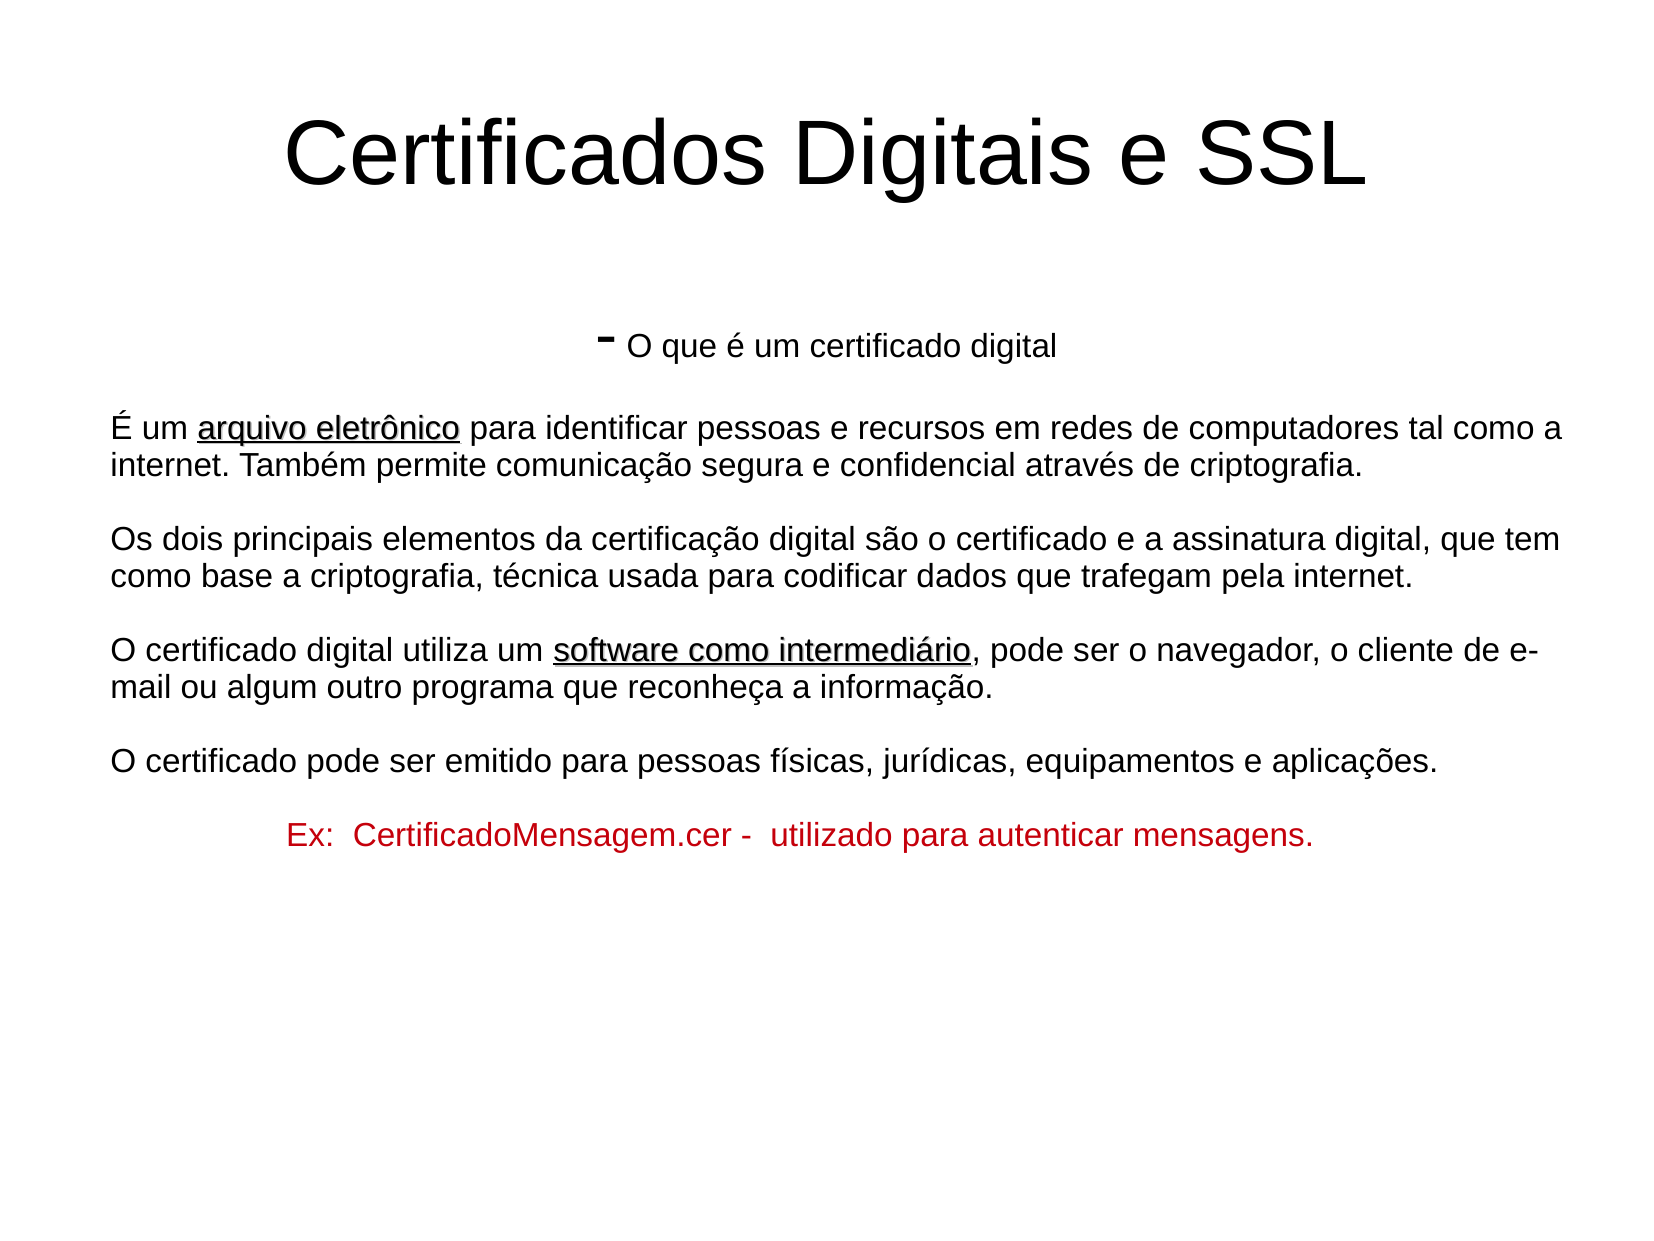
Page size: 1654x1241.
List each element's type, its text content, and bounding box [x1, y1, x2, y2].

title Certificados Digitais e SSL [82, 49, 1571, 257]
subtitle - O que é um certificado digital É um arquivo eletrônico para identificar pessoas e recursos em redes de computadores tal como a internet. Também permite comunicação segura e confidencial através de criptografia. Os dois principais elementos da certificação digital são o certificado e a assinatura digital, que tem como base a criptografia, técnica usada para codificar dados que trafegam pela internet. O certificado digital utiliza um software como intermediário, pode ser o navegador, o cliente de e- mail ou algum outro programa que reconheça a informação. O certificado pode ser emitido para pessoas físicas, jurídicas, equipamentos e aplicações. Ex: CertificadoMensagem.cer - utilizado para autenticar mensagens. [82, 290, 1571, 1010]
